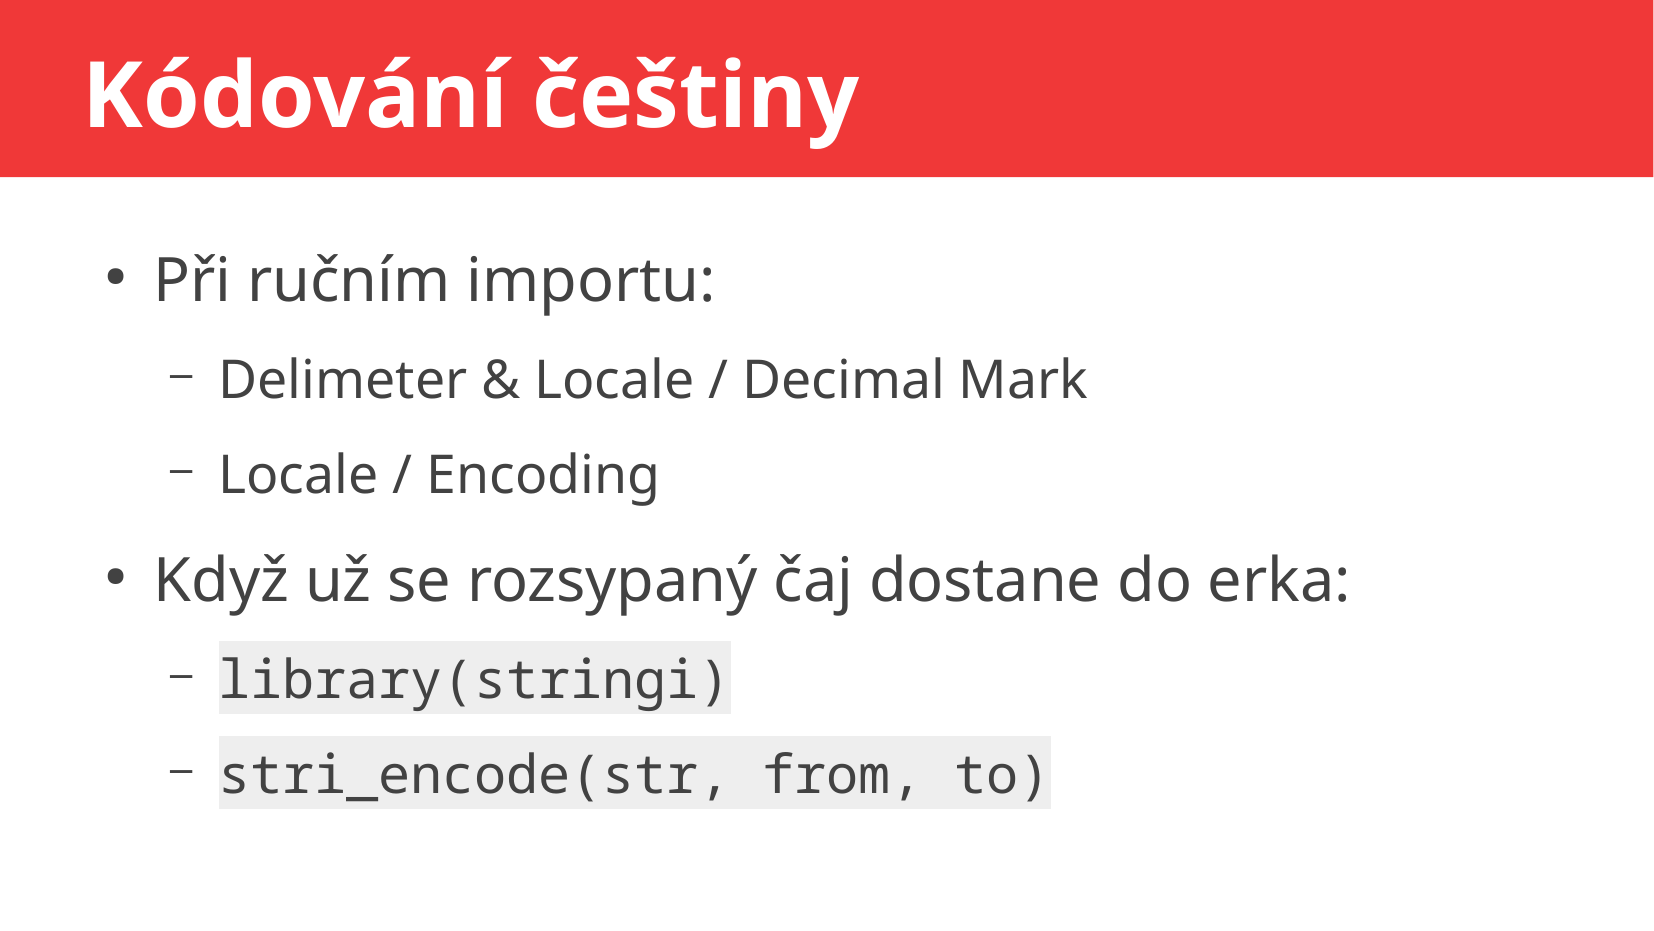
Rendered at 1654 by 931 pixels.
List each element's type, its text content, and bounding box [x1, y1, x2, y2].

list Při ručním importu: Delimeter & Locale / Decimal Mark Locale / Encoding Když už se rozsypaný čaj dostane do erka: library(stringi) stri_encode(str, from, to) [88, 236, 1569, 810]
title Kódování češtiny [82, 14, 1571, 171]
